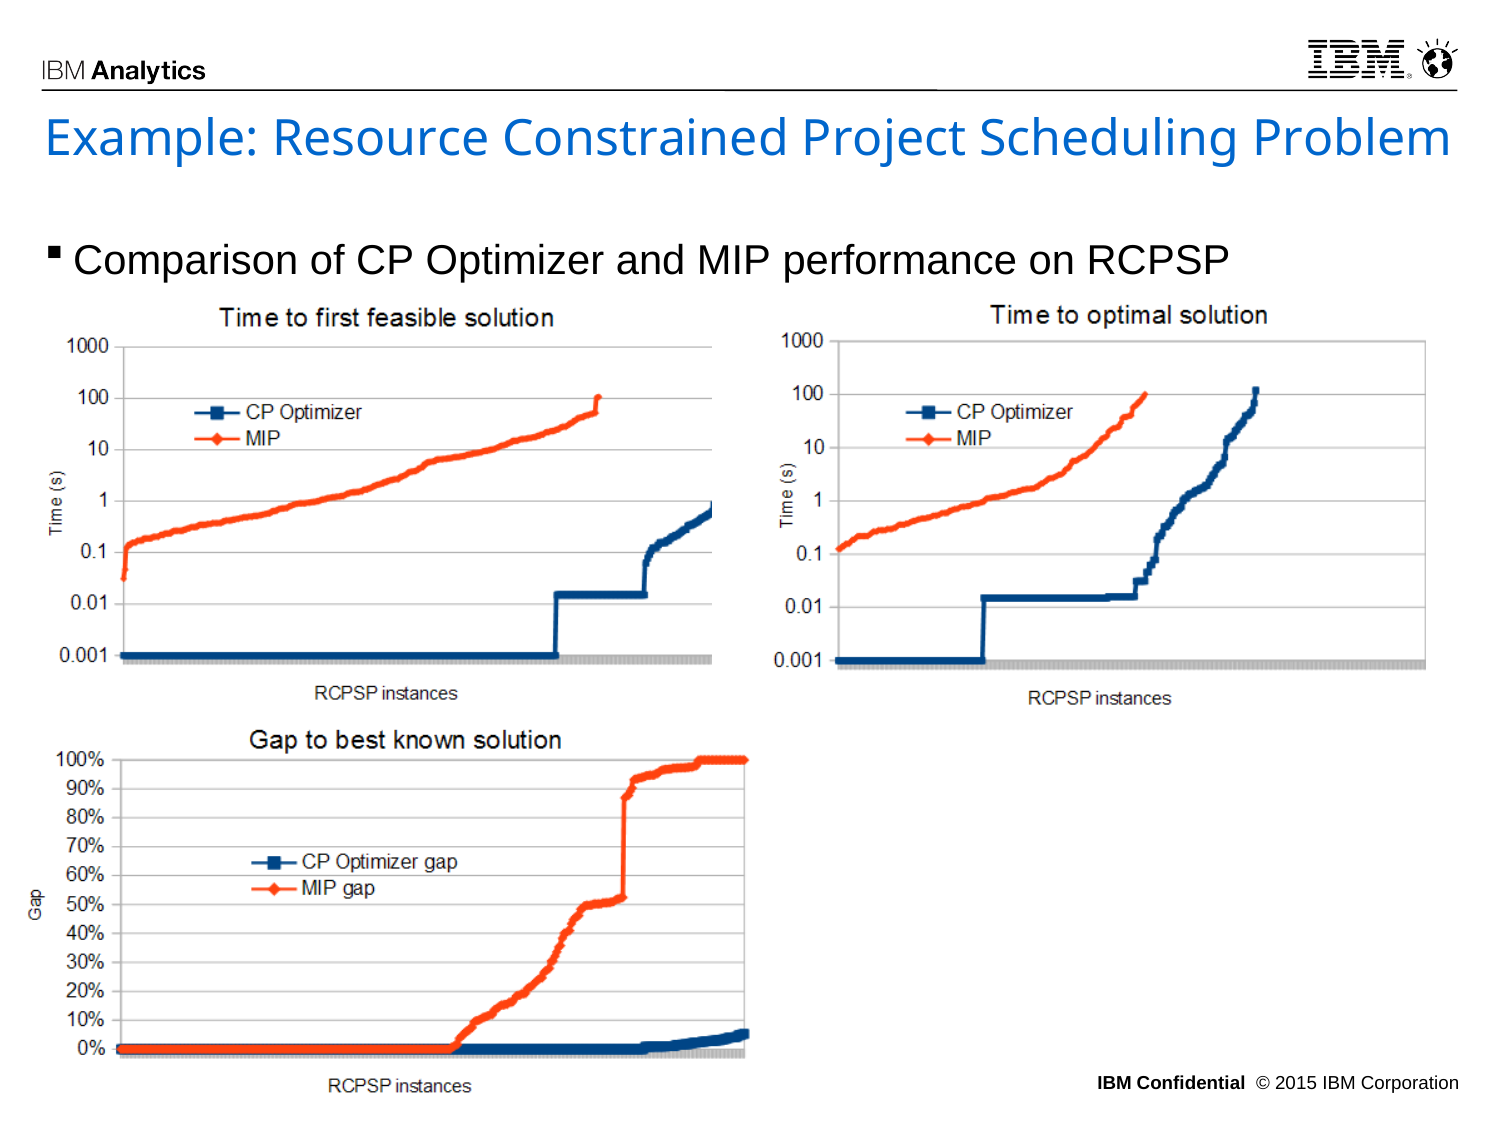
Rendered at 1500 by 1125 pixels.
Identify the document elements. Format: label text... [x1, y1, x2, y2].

picture [760, 300, 1426, 706]
picture [1294, 24, 1469, 91]
picture [16, 725, 755, 1096]
title Example: Resource Constrained Project Scheduling Problem [29, 97, 1500, 203]
picture [24, 42, 224, 99]
list Comparison of CP Optimizer and MIP performance on RCPSP [29, 224, 1426, 315]
picture [33, 294, 712, 701]
